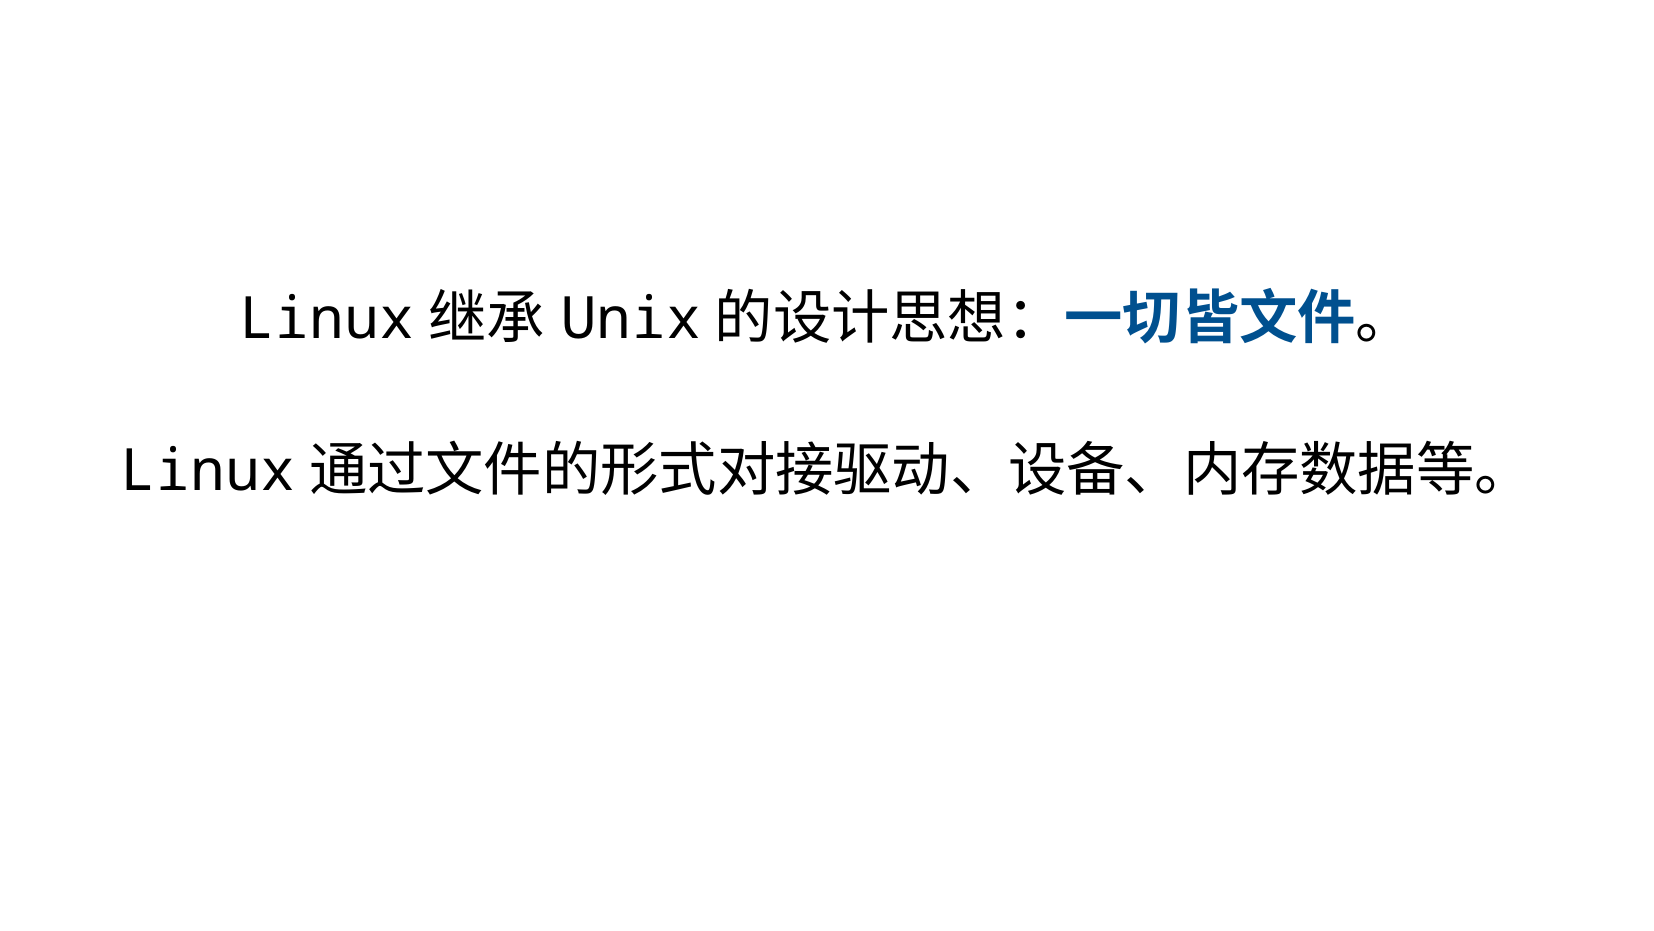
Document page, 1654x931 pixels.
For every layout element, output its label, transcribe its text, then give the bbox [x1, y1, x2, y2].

subtitle Linux继承Unix的设计思想：一切皆文件。 Linux通过文件的形式对接驱动、设备、内存数据等。 [82, 37, 1571, 742]
